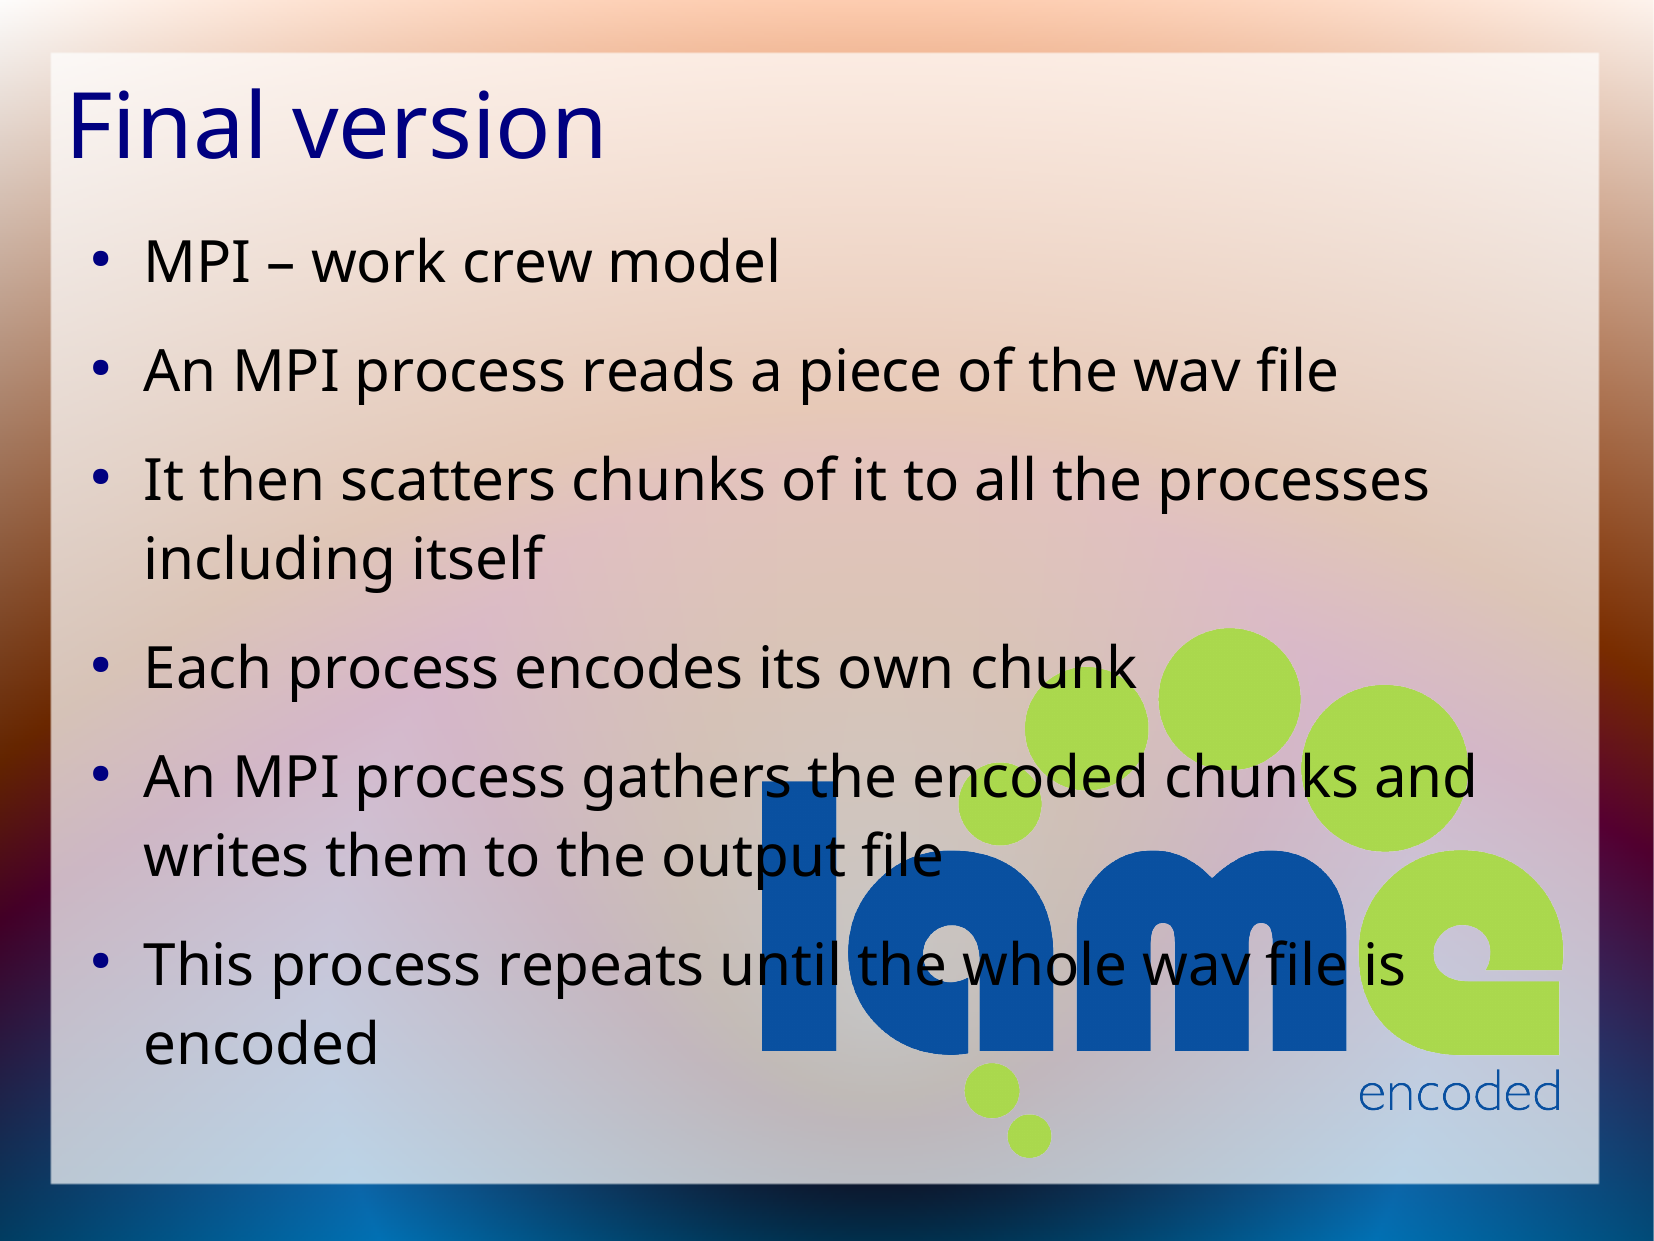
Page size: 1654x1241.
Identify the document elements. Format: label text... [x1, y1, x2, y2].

title Final version [65, 27, 1554, 220]
list MPI – work crew model An MPI process reads a piece of the wav file It then scatters chunks of it to all the processes including itself Each process encodes its own chunk An MPI process gathers the encoded chunks and writes them to the output file This process repeats until the whole wav file is encoded [72, 220, 1561, 1181]
picture [0, 0, 1654, 1241]
